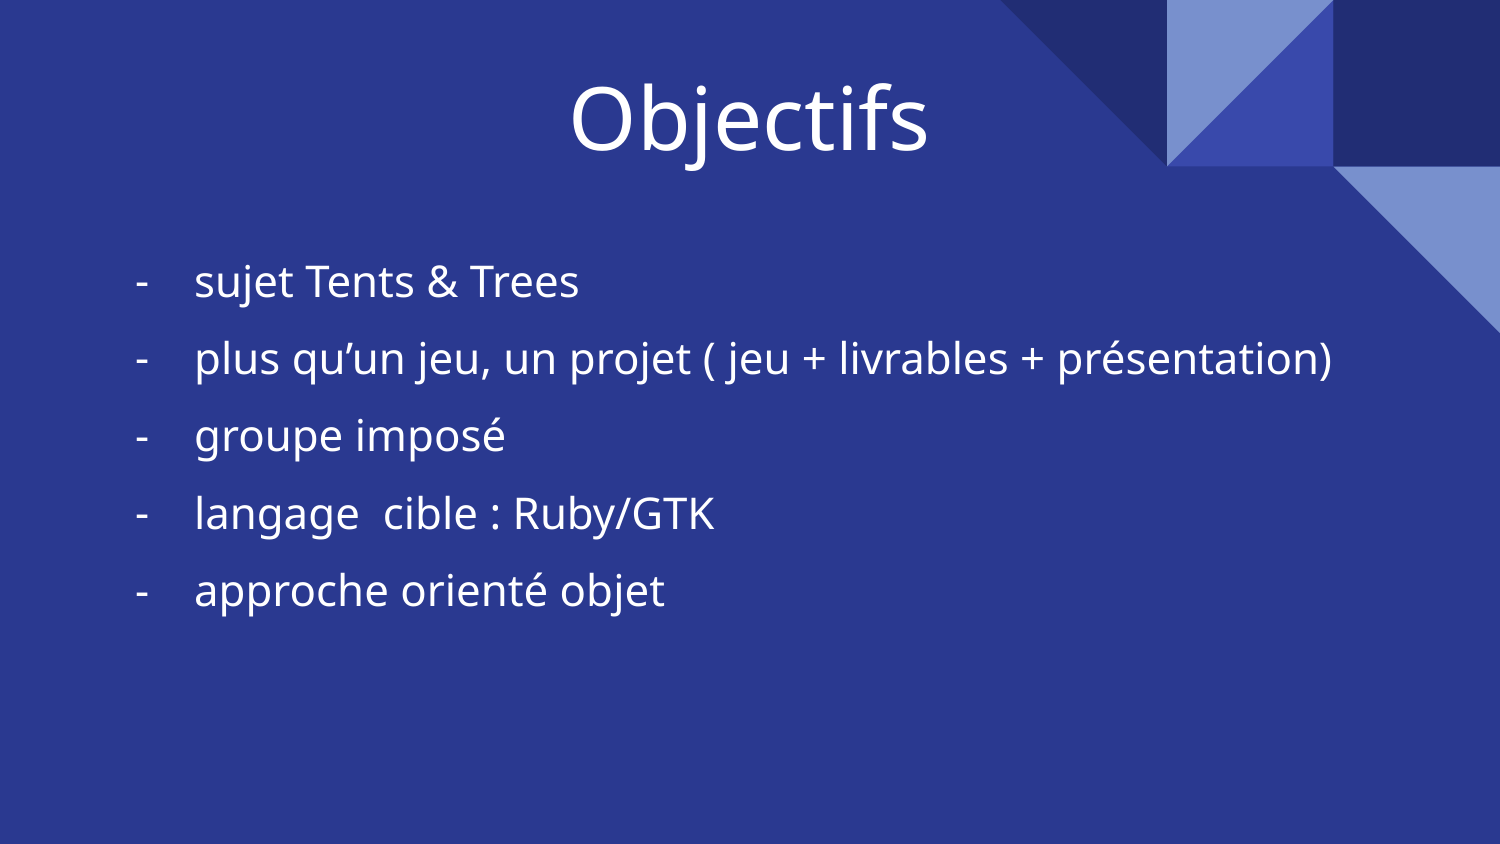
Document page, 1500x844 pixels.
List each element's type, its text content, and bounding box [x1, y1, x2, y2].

subtitle sujet Tents & Trees plus qu’un jeu, un projet ( jeu + livrables + présentation) groupe imposé langage cible : Ruby/GTK approche orienté objet [104, 238, 1453, 310]
title Objectifs [75, 45, 1425, 184]
